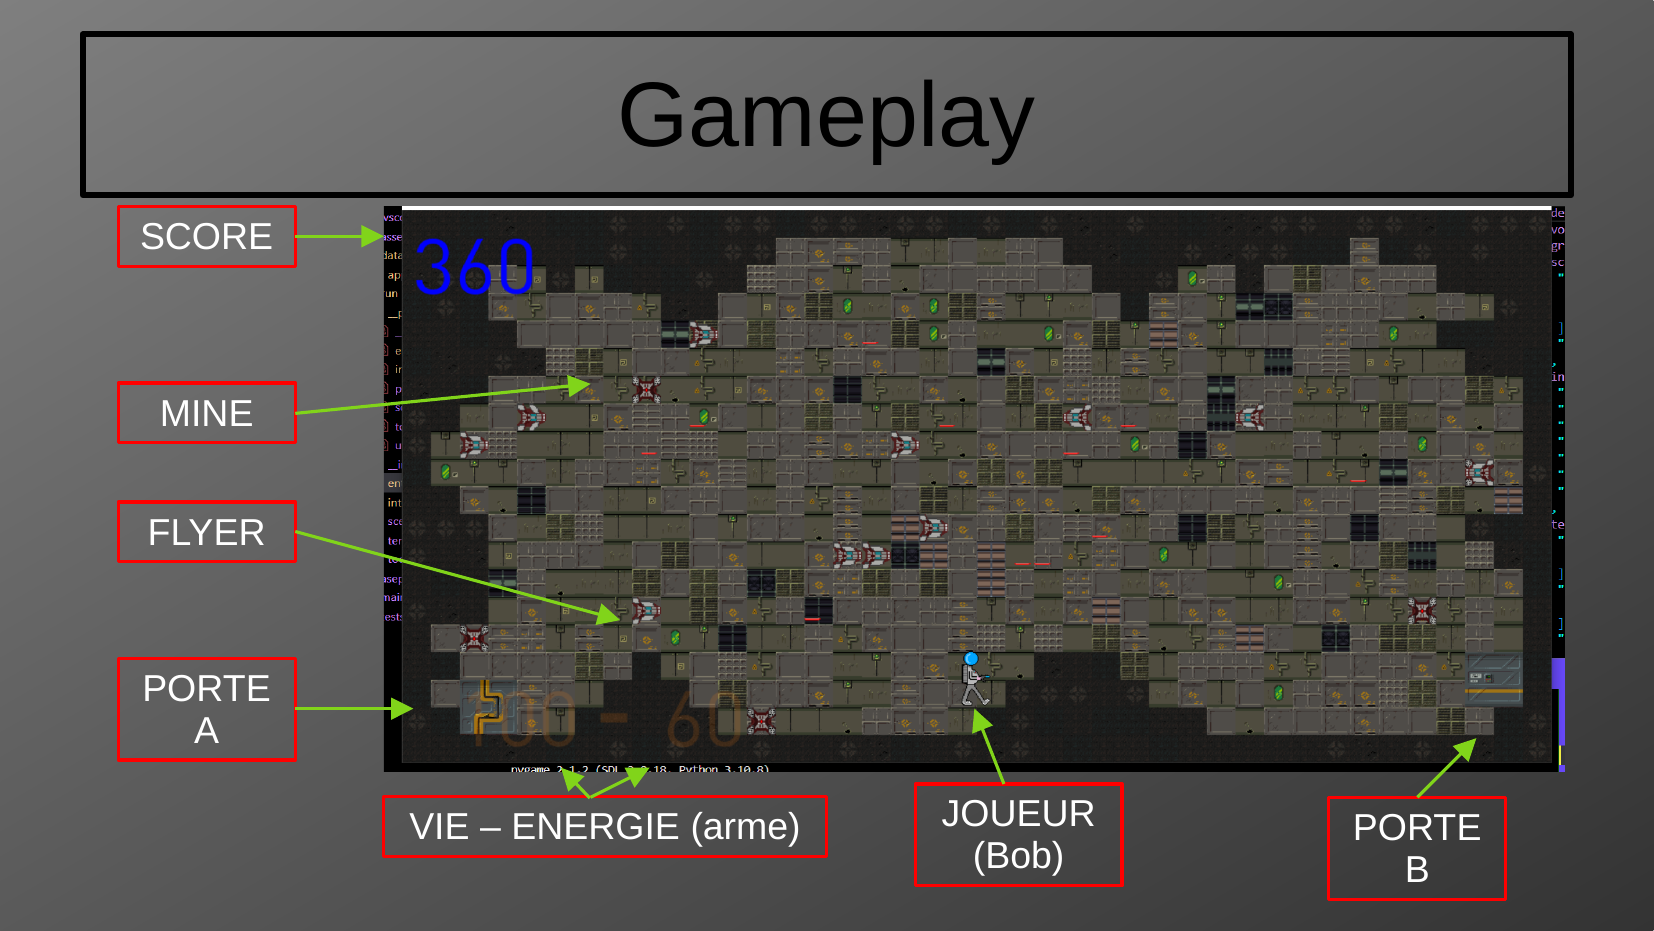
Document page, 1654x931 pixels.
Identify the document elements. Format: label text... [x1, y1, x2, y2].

text_box PORTE A [118, 658, 296, 761]
text_box SCORE [118, 206, 296, 267]
picture [383, 206, 1565, 772]
text_box PORTE B [1328, 797, 1506, 900]
title Gameplay [82, 34, 1571, 196]
text_box JOUEUR (Bob) [915, 783, 1123, 886]
text_box FLYER [118, 501, 296, 562]
text_box MINE [118, 383, 296, 443]
text_box VIE – ENERGIE (arme) [383, 796, 827, 857]
